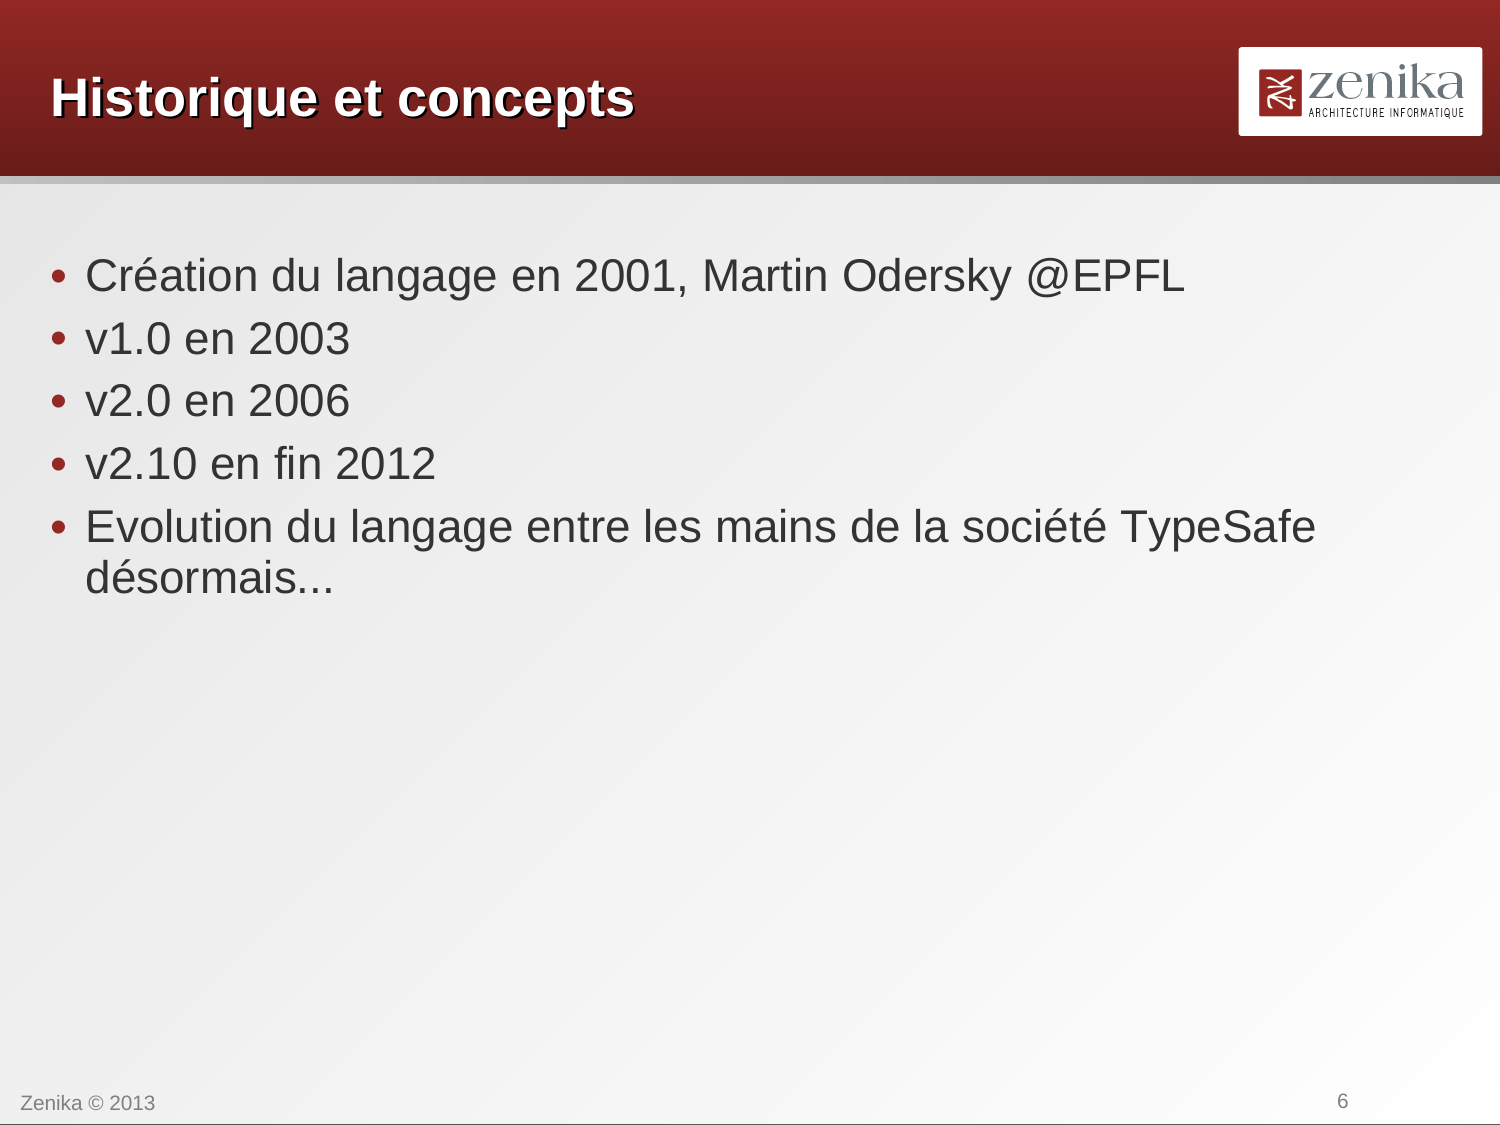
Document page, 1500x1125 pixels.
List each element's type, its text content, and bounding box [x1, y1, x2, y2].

list Création du langage en 2001, Martin Odersky @EPFL v1.0 en 2003 v2.0 en 2006 v2.10 en fin 2012 Evolution du langage entre les mains de la société TypeSafe désormais... [50, 249, 1435, 1079]
picture [1257, 58, 1464, 125]
title Historique et concepts [50, 15, 1206, 180]
